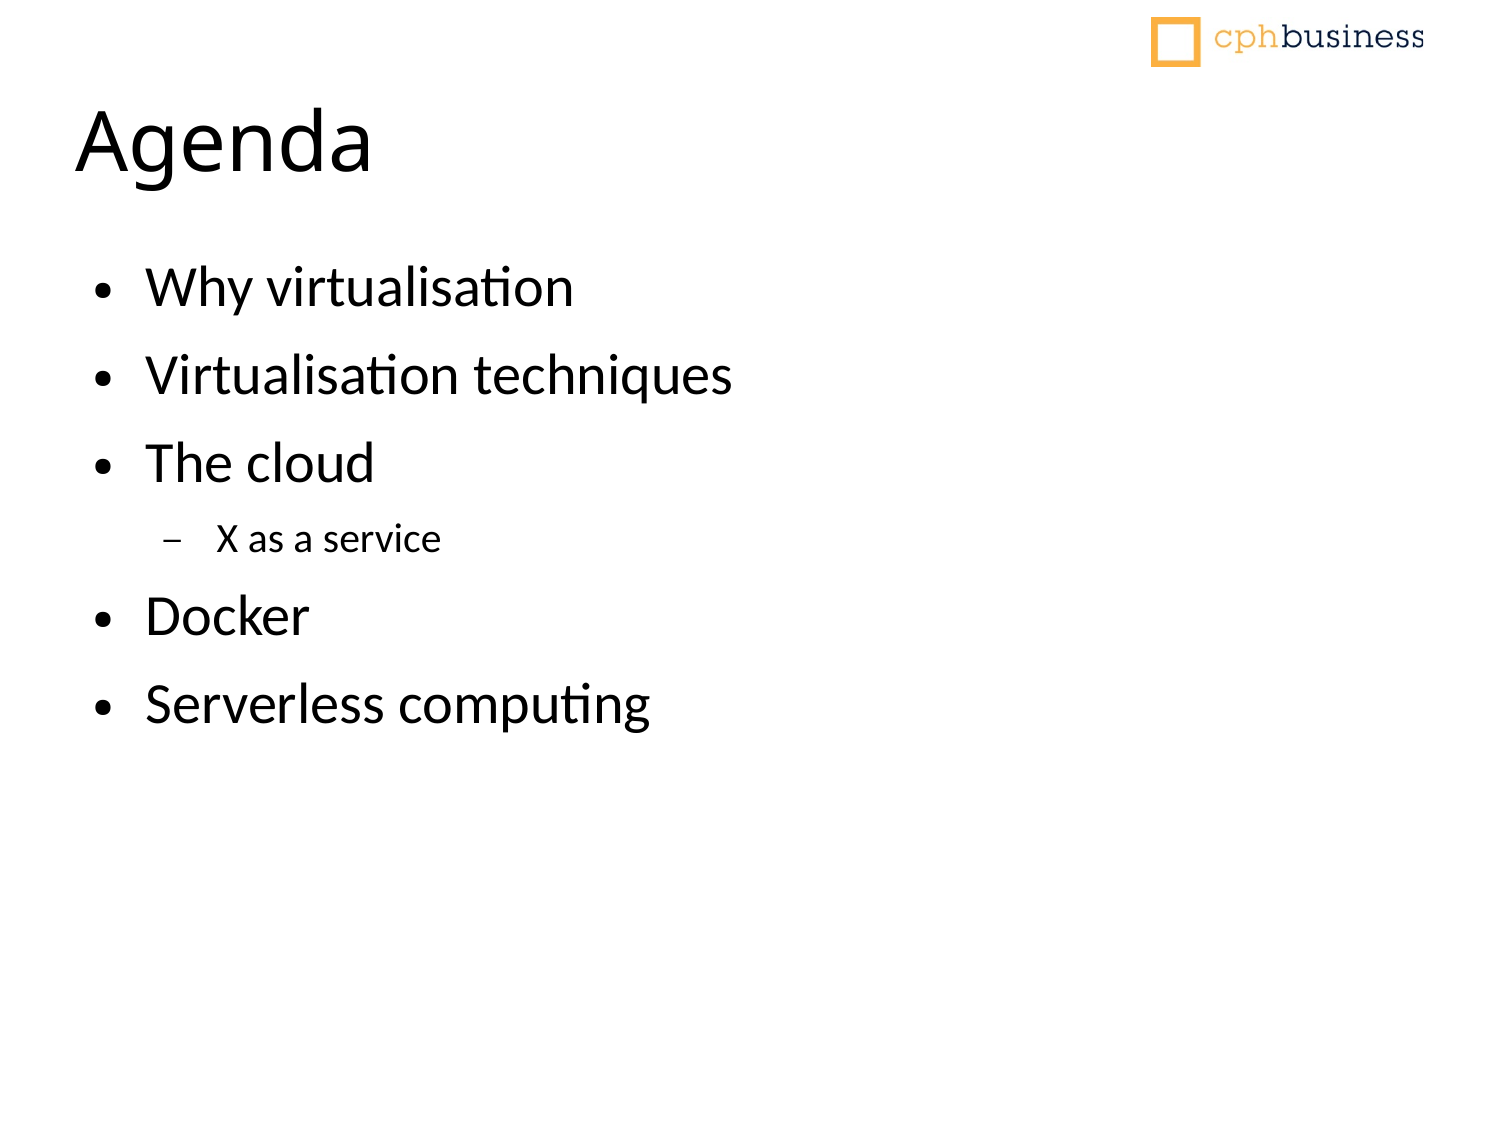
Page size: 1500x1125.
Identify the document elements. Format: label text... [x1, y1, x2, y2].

picture [1151, 17, 1424, 44]
list Why virtualisation Virtualisation techniques The cloud X as a service Docker Serverless computing [75, 263, 1425, 969]
title Agenda [75, 44, 1425, 233]
